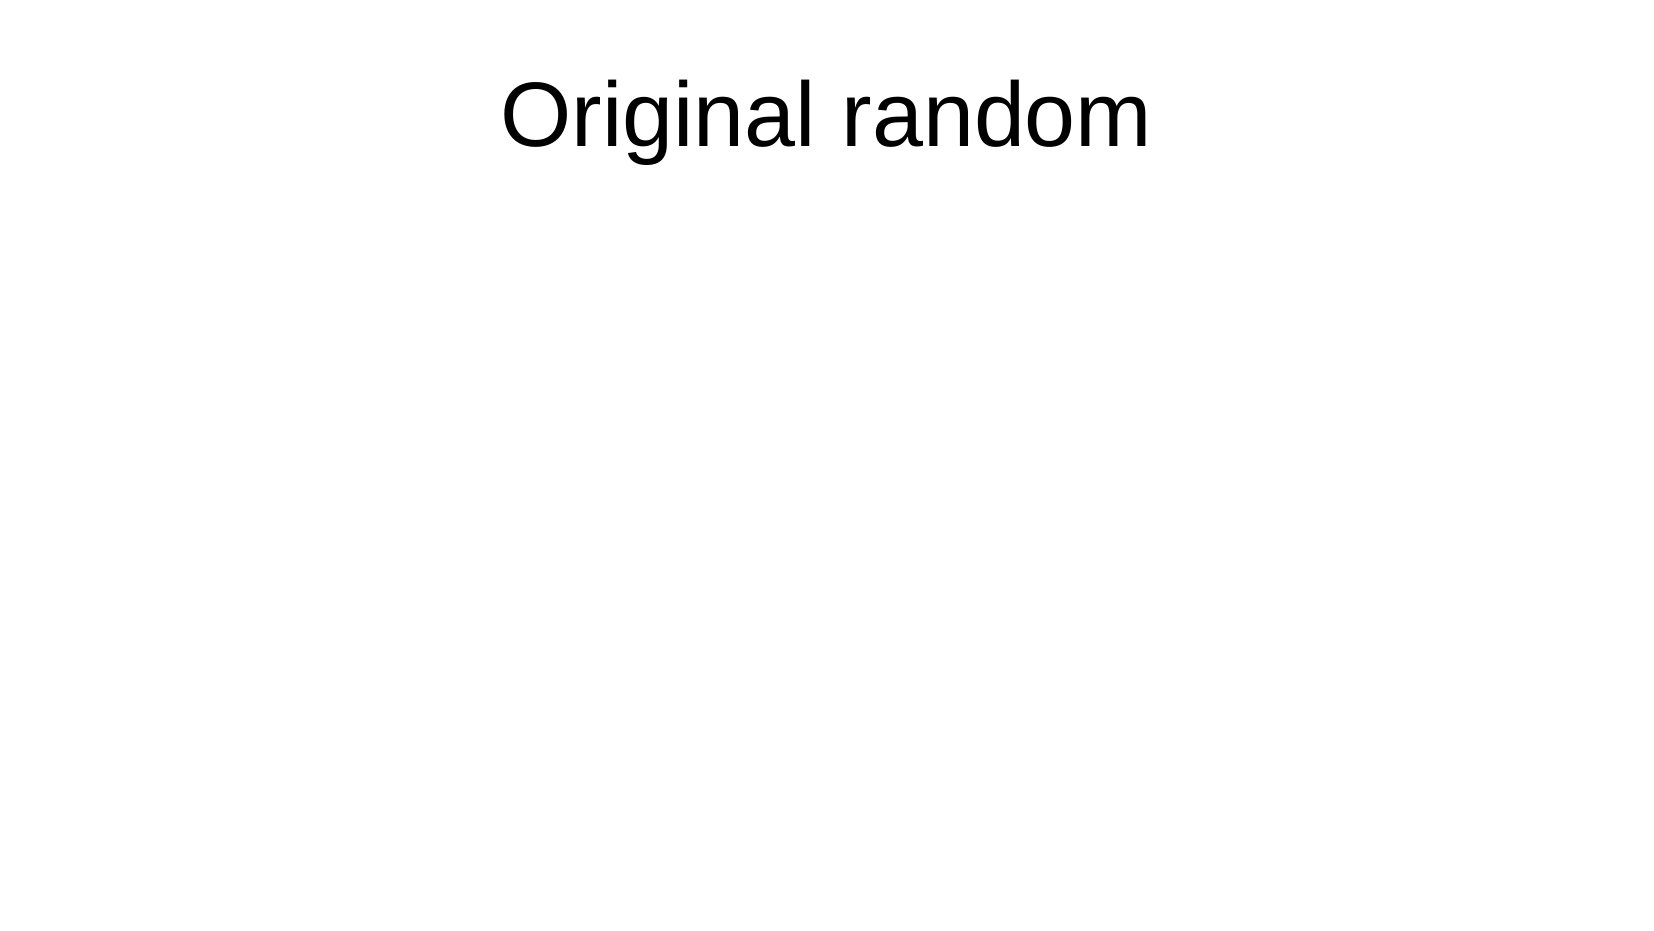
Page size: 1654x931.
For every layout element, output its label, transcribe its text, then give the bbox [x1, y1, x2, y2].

title Original random [82, 37, 1571, 193]
